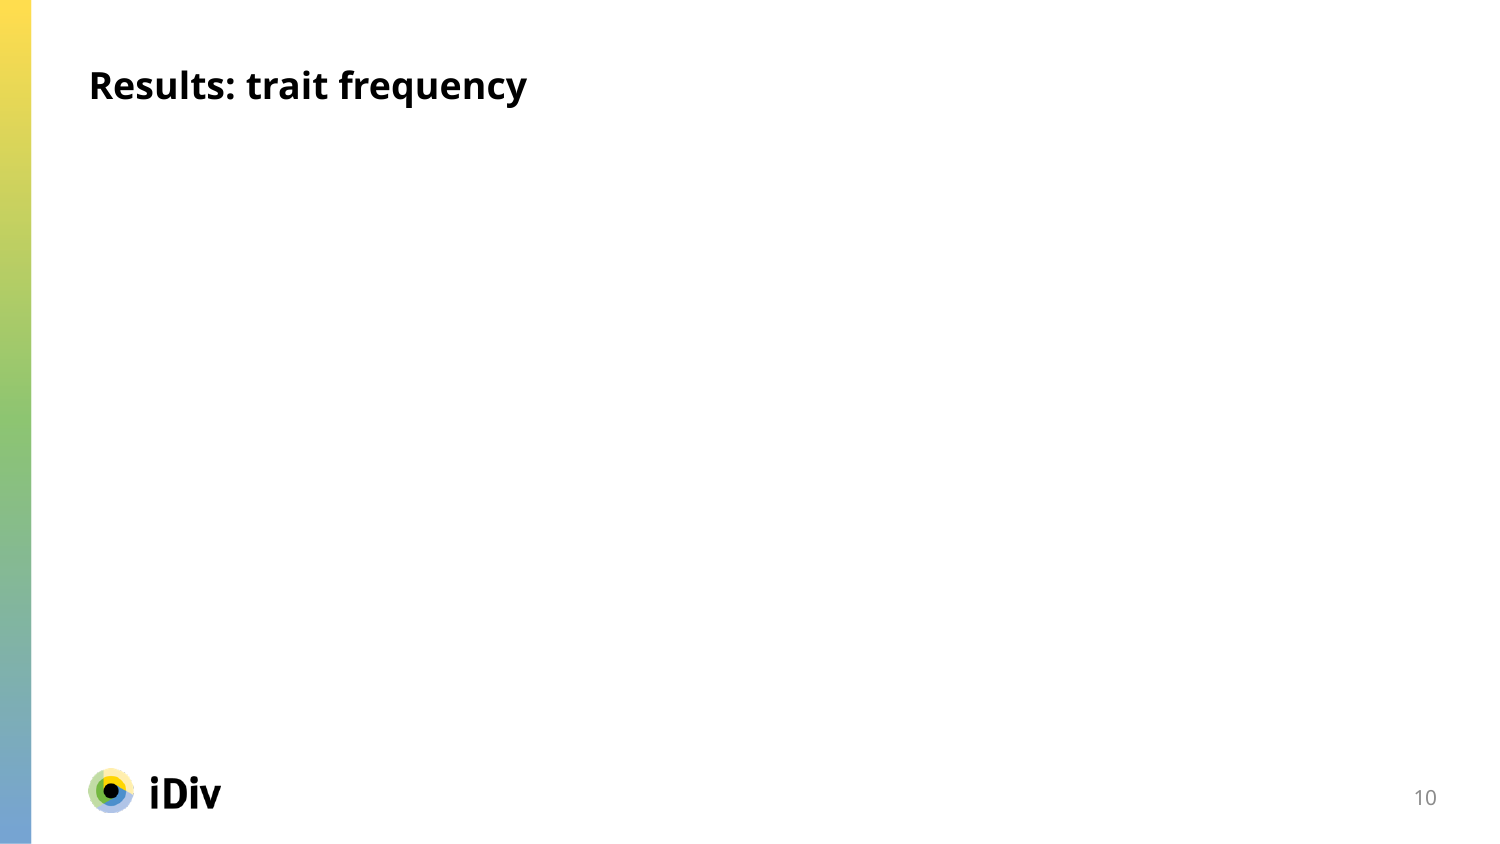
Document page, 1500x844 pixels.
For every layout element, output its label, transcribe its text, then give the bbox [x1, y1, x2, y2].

picture [0, 0, 1500, 844]
list Results: trait frequency [88, 61, 1437, 157]
slide_number 6 [1240, 767, 1437, 813]
